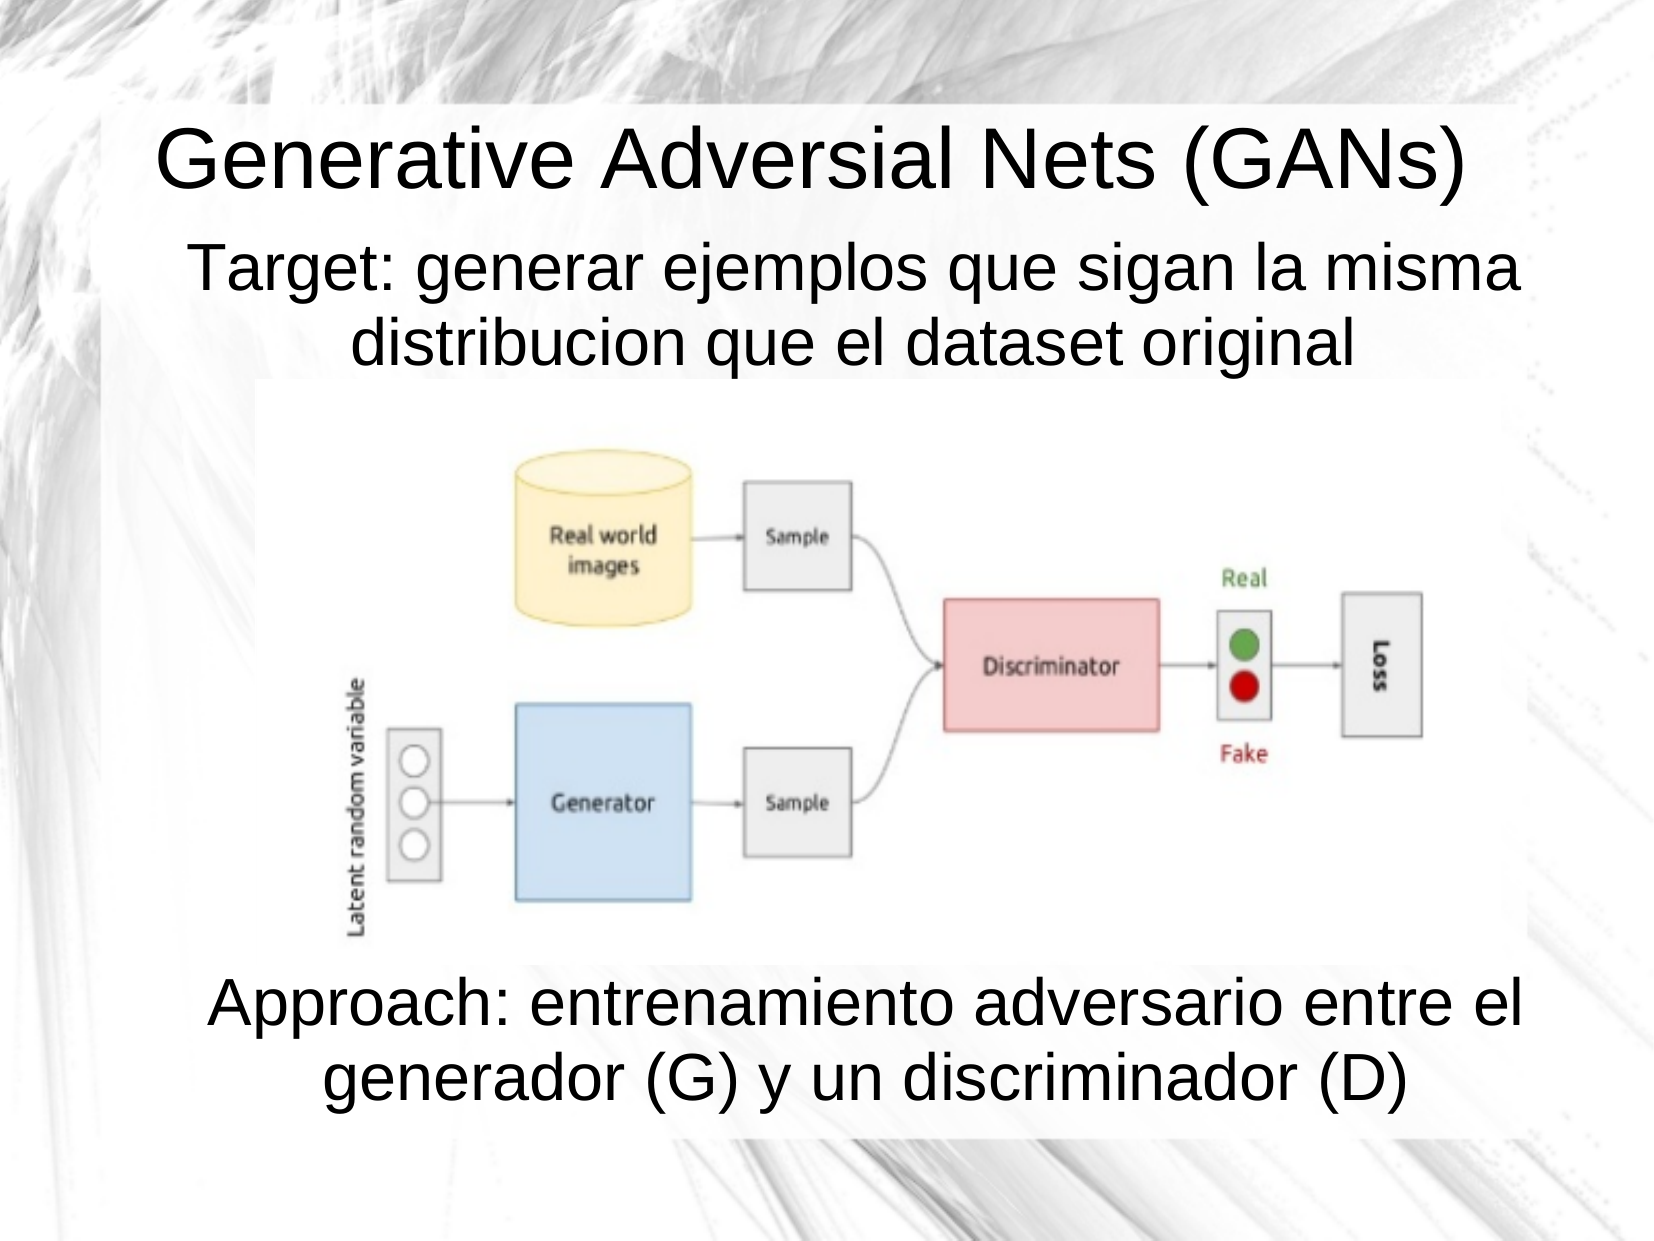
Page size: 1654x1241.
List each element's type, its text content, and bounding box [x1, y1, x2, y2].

list Approach: entrenamiento adversario entre el generador (G) y un discriminador (D) [105, 964, 1558, 1241]
title Generative Adversial Nets (GANs) [118, 75, 1506, 229]
picture [0, 0, 1654, 1241]
list Target: generar ejemplos que sigan la misma distribucion que el dataset original [92, 229, 1546, 586]
